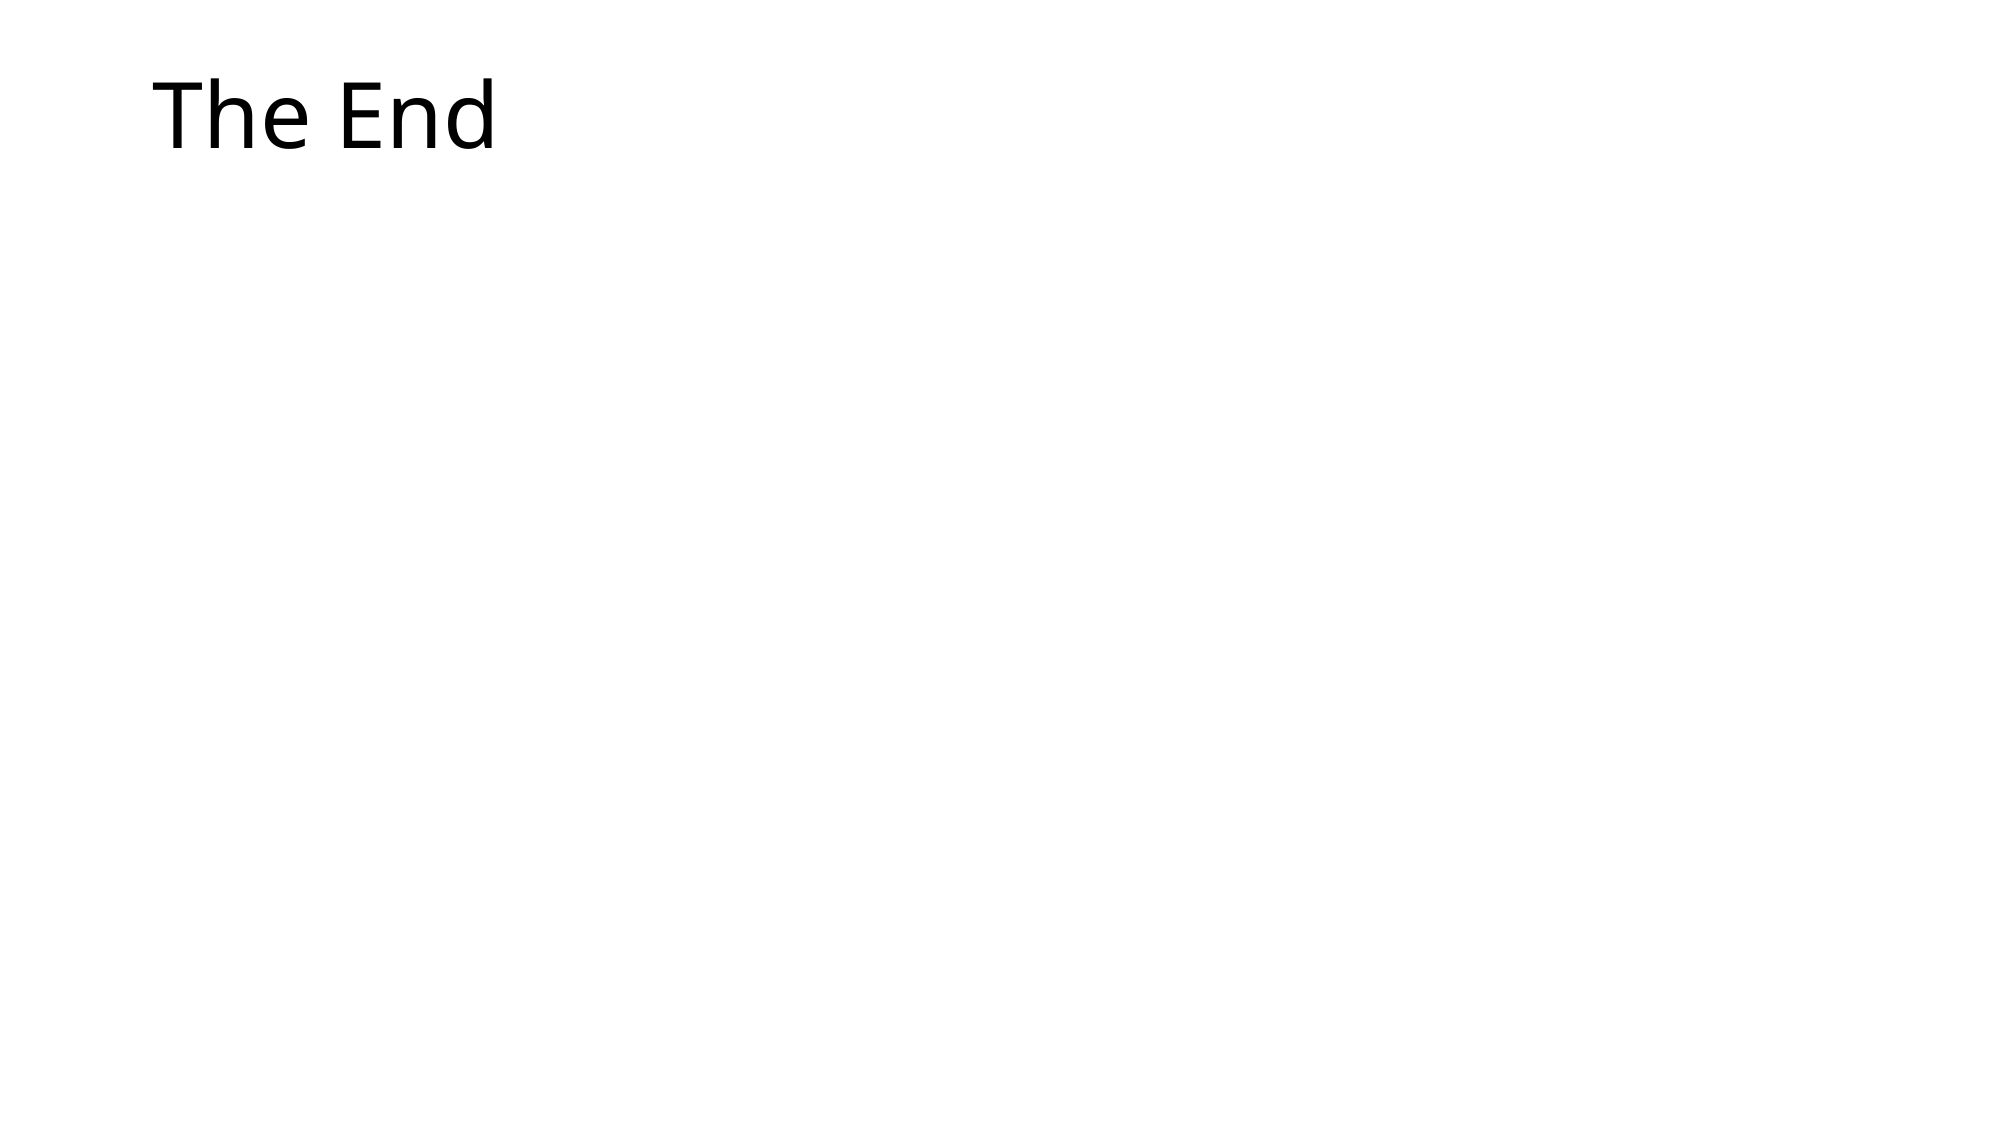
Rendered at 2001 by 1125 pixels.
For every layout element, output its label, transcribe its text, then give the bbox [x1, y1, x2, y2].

title The End [137, 59, 1863, 278]
